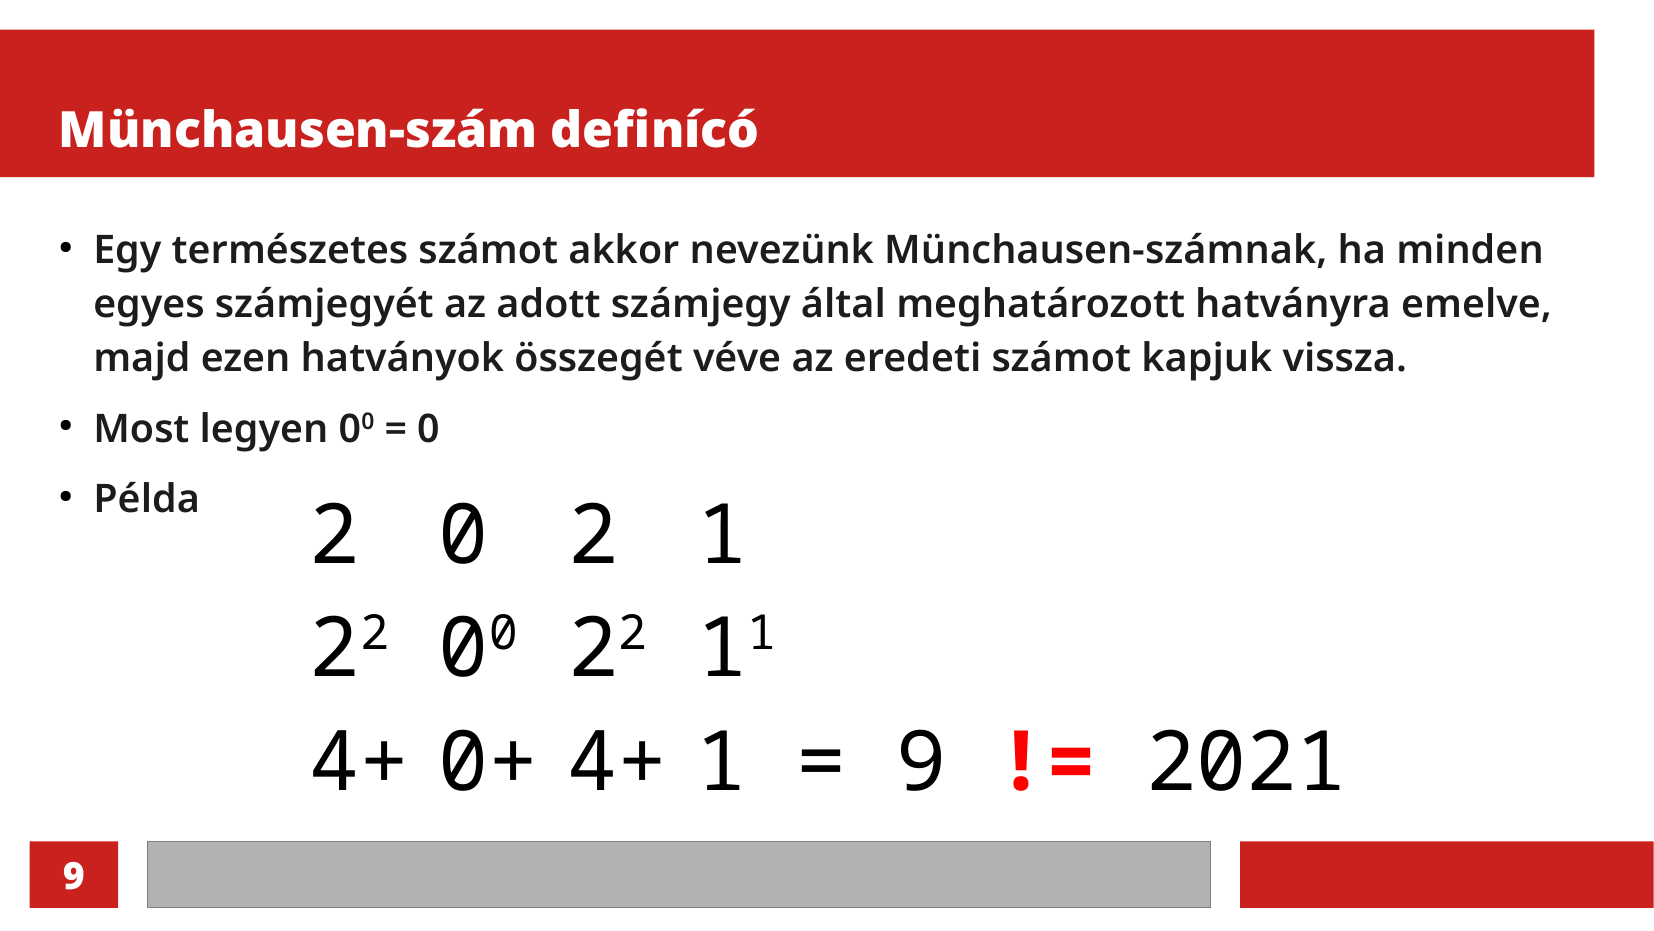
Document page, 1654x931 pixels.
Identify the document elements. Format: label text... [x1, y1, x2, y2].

list Egy természetes számot akkor nevezünk Münchausen-számnak, ha minden egyes számjegyét az adott számjegy által meghatározott hatványra emelve, majd ezen hatványok összegét véve az eredeti számot kapjuk vissza. Most legyen 00 = 0 Példa [59, 221, 1565, 532]
text_box 2 0 2 1 22 00 22 11 4+ 0+ 4+ 1 = 9 != 2021 [295, 466, 1625, 736]
title Münchausen-szám definícó [59, 44, 1595, 163]
